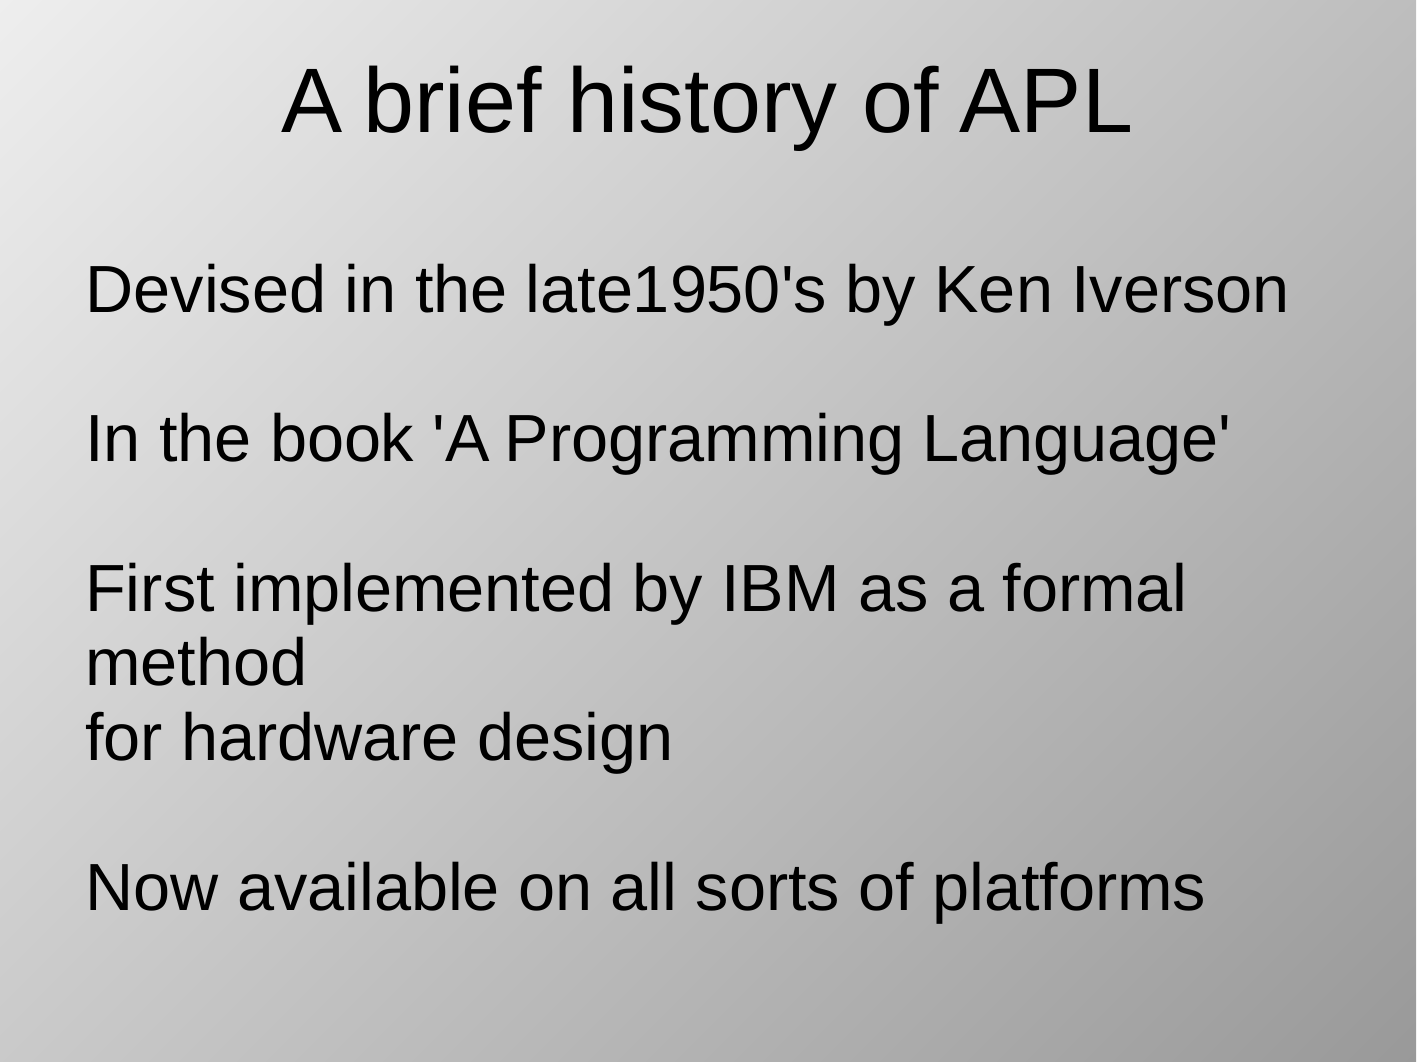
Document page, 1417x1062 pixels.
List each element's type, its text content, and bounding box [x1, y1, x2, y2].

text_box A brief history of APL [70, 42, 1346, 213]
text_box Devised in the late1950's by Ken Iverson In the book 'A Programming Language' First implemented by IBM as a formal method for hardware design Now available on all sorts of platforms [70, 244, 1346, 924]
